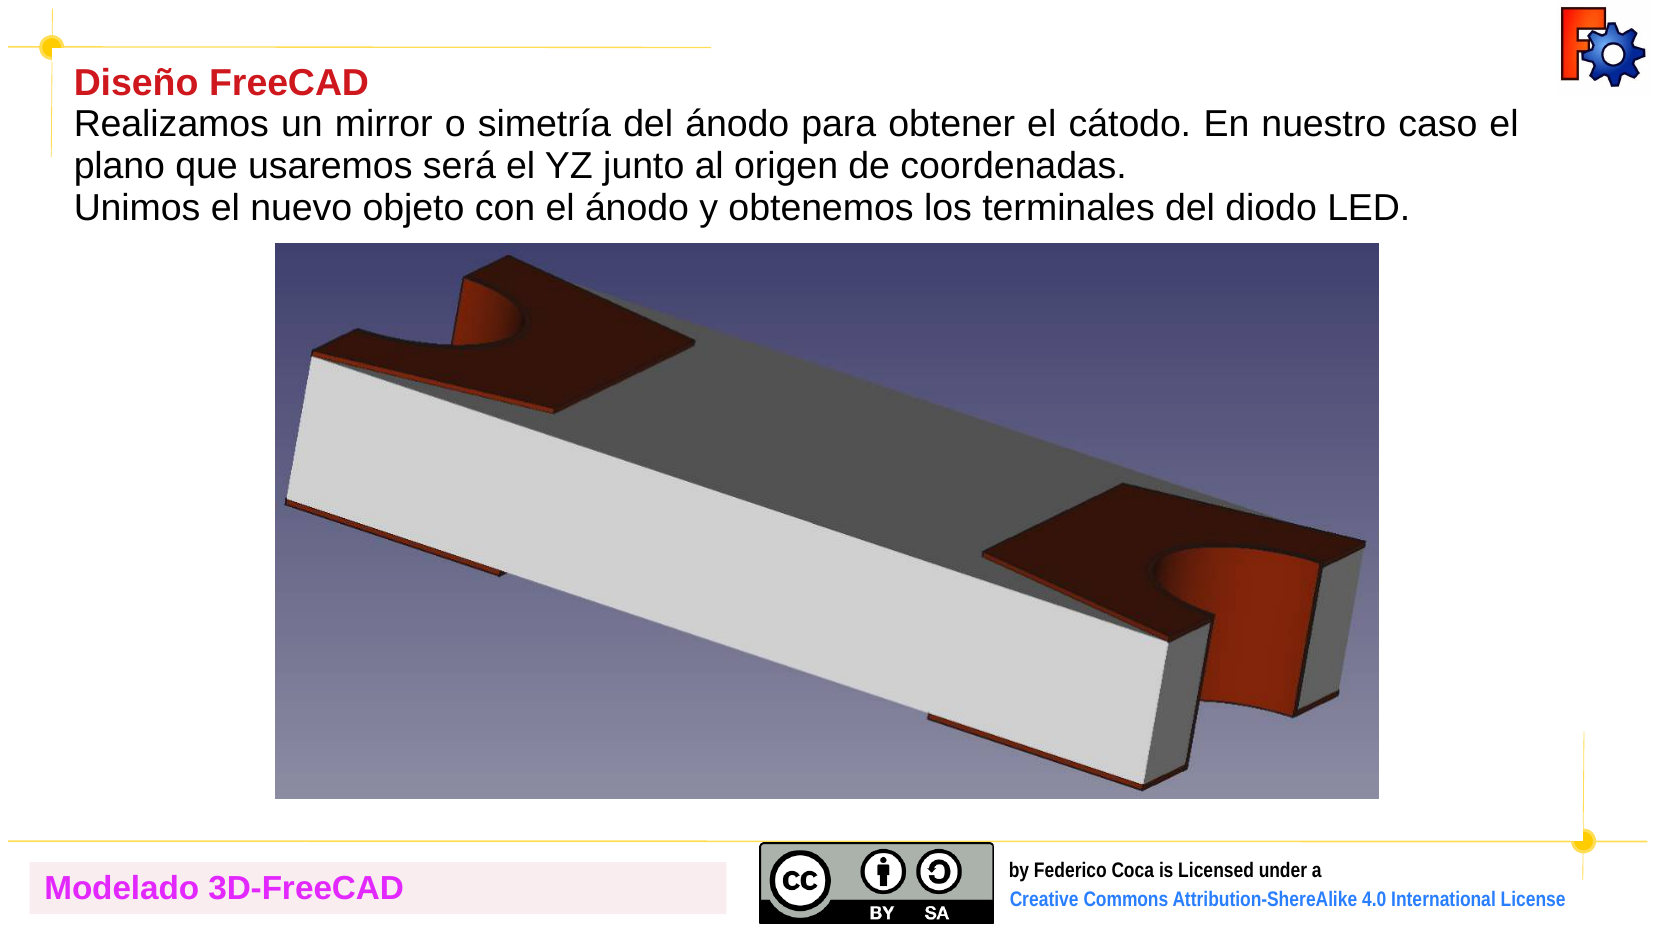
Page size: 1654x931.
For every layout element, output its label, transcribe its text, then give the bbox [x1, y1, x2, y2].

picture [1556, 0, 1651, 95]
picture [275, 243, 1379, 799]
text_box Modelado 3D-FreeCAD [29, 862, 727, 915]
text_box Diseño FreeCAD Realizamos un mirror o simetría del ánodo para obtener el cátodo. En nuestro caso el plano que usaremos será el YZ junto al origen de coordenadas. Unimos el nuevo objeto con el ánodo y obtenemos los terminales del diodo LED. [59, 53, 1534, 237]
